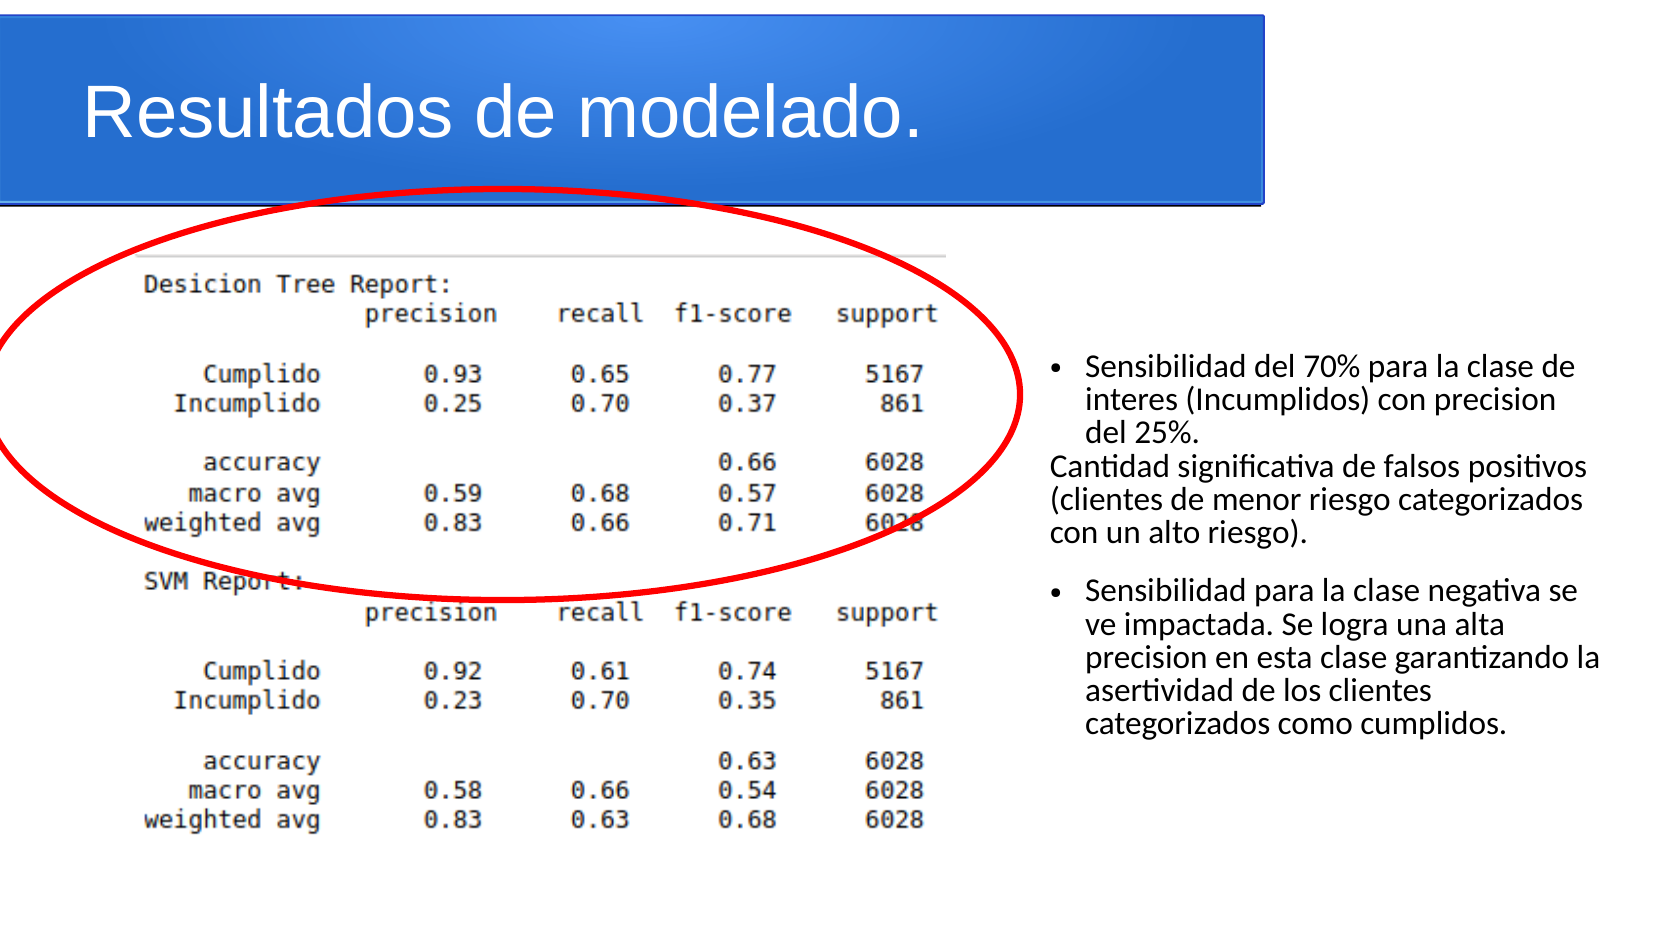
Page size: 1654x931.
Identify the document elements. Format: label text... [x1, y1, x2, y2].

text_box [0, 188, 1021, 601]
picture [883, 254, 946, 287]
text_box Sensibilidad del 70% para la clase de interes (Incumplidos) con precision del 25%. Cantidad significativa de falsos positivos (clientes de menor riesgo categorizados con un alto riesgo). Sensibilidad para la clase negativa se ve impactada. Se logra una alta precision en esta clase garantizando la asertividad de los clientes categorizados como cumplidos. [1035, 345, 1621, 751]
picture [120, 502, 946, 843]
title Resultados de modelado. [82, 35, 1235, 189]
